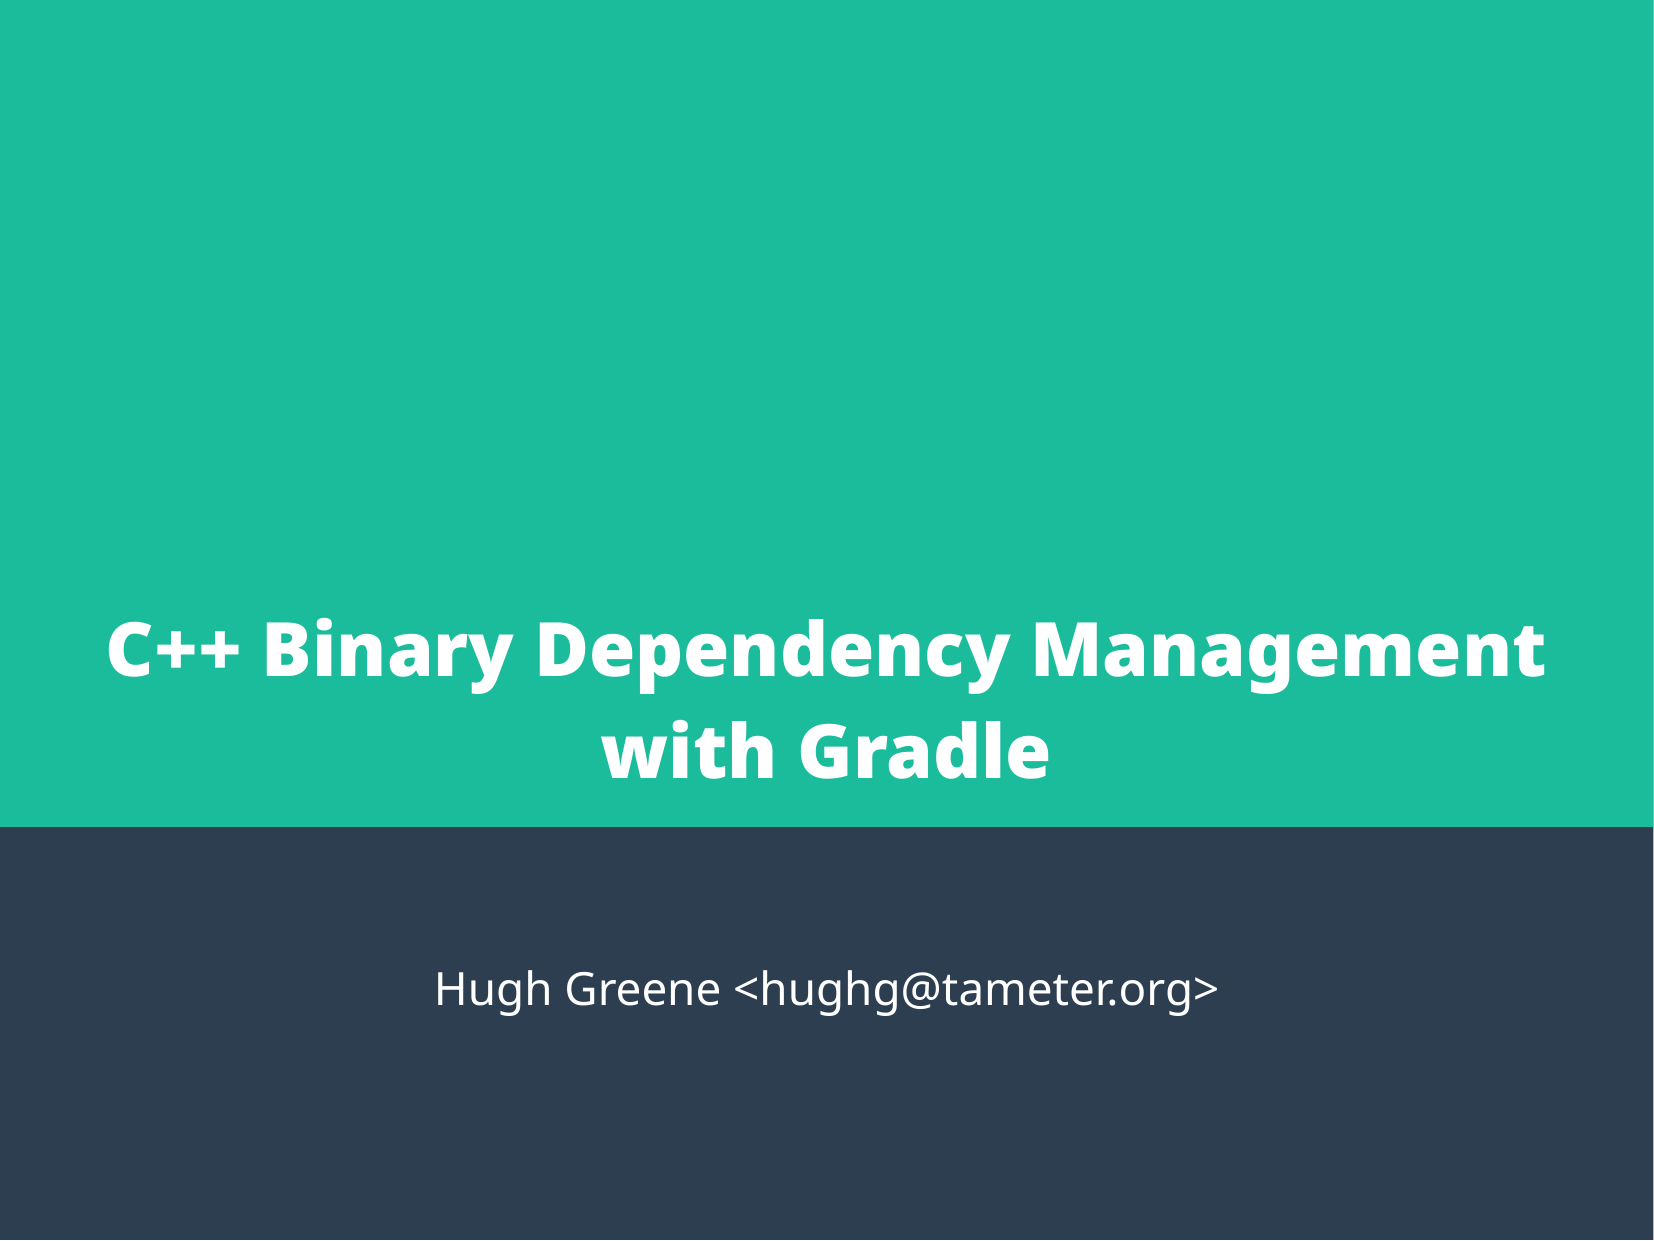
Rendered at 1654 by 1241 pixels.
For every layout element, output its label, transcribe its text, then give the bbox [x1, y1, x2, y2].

subtitle Hugh Greene <hughg@tameter.org> [59, 856, 1595, 1182]
title C++ Binary Dependency Management with Gradle [59, 604, 1595, 793]
